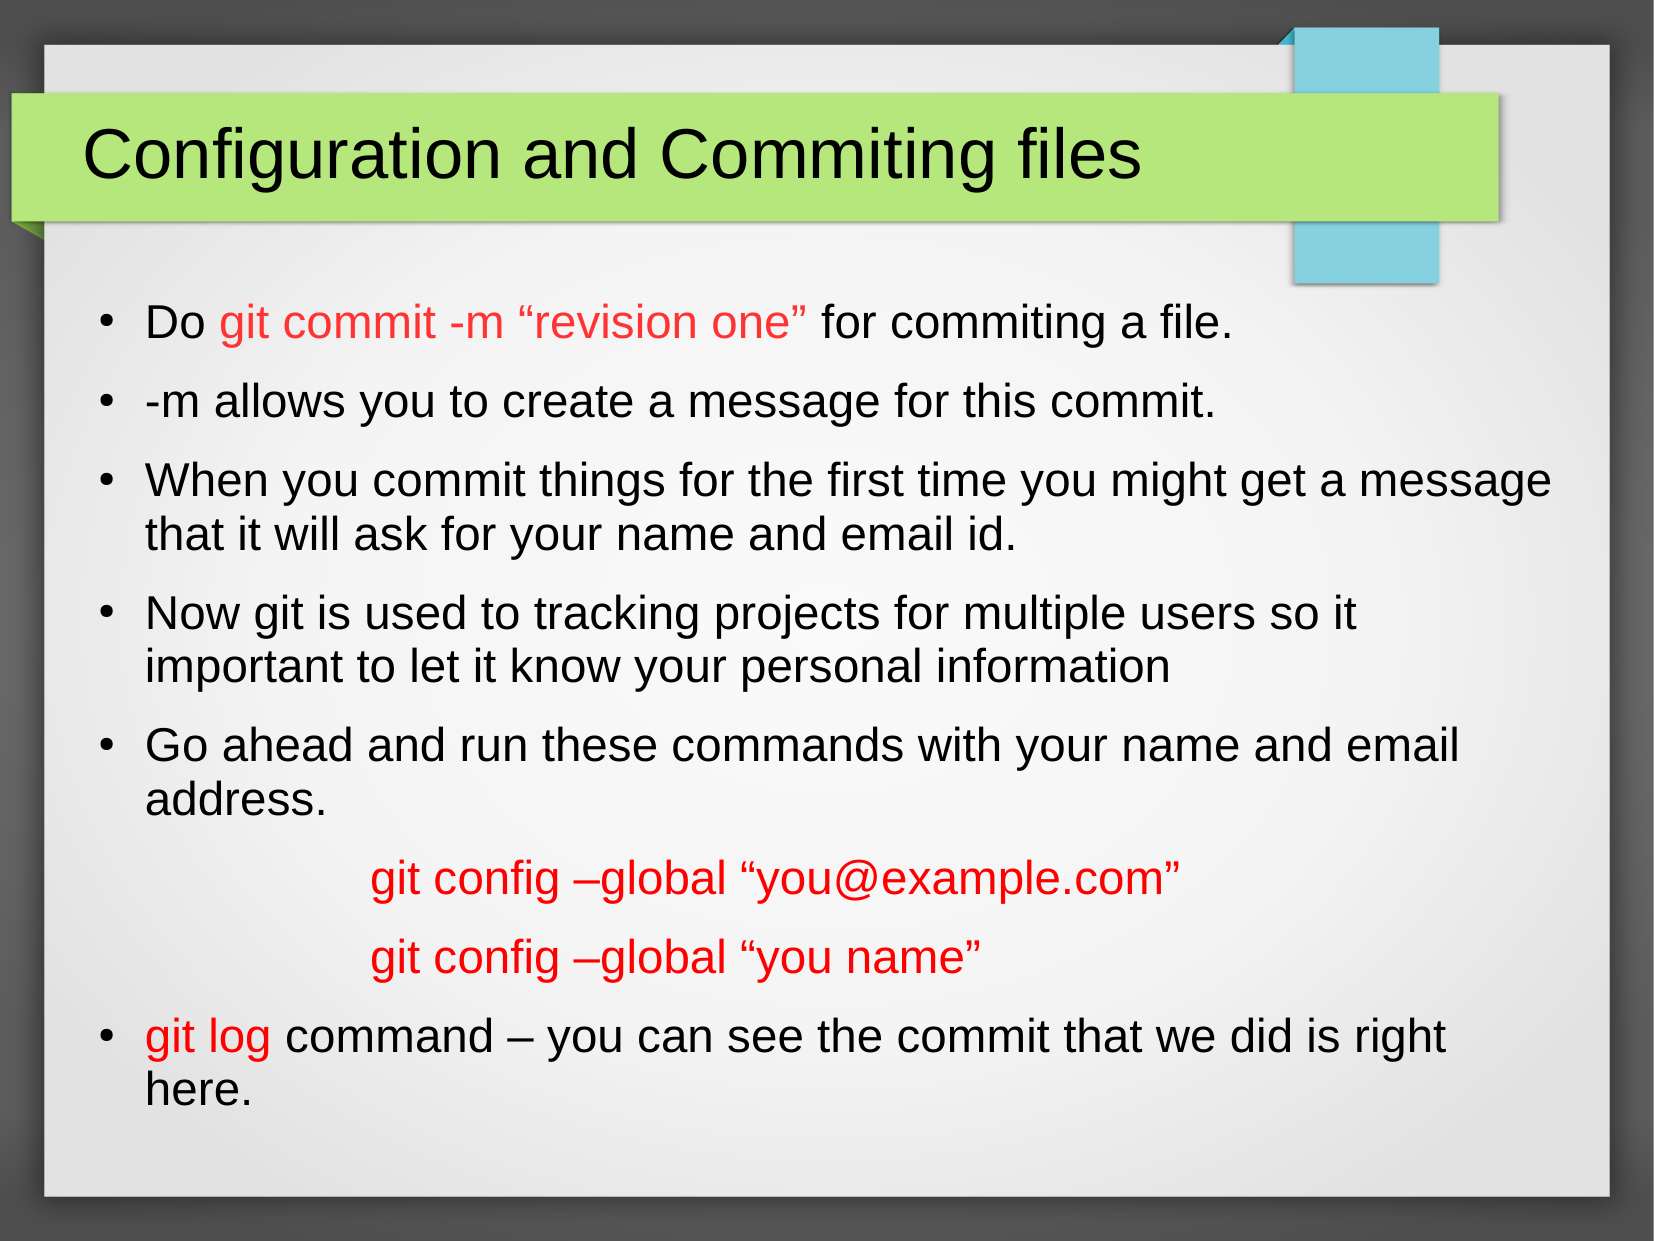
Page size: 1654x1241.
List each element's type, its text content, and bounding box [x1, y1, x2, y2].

title Configuration and Commiting files [82, 94, 1264, 213]
list Do git commit -m “revision one” for commiting a file. -m allows you to create a message for this commit. When you commit things for the first time you might get a message that it will ask for your name and email id. Now git is used to tracking projects for multiple users so it important to let it know your personal information Go ahead and run these commands with your name and email address. git config –global “you@example.com” git config –global “you name” git log command – you can see the commit that we did is right here. [82, 295, 1571, 1126]
picture [0, 0, 1654, 1241]
